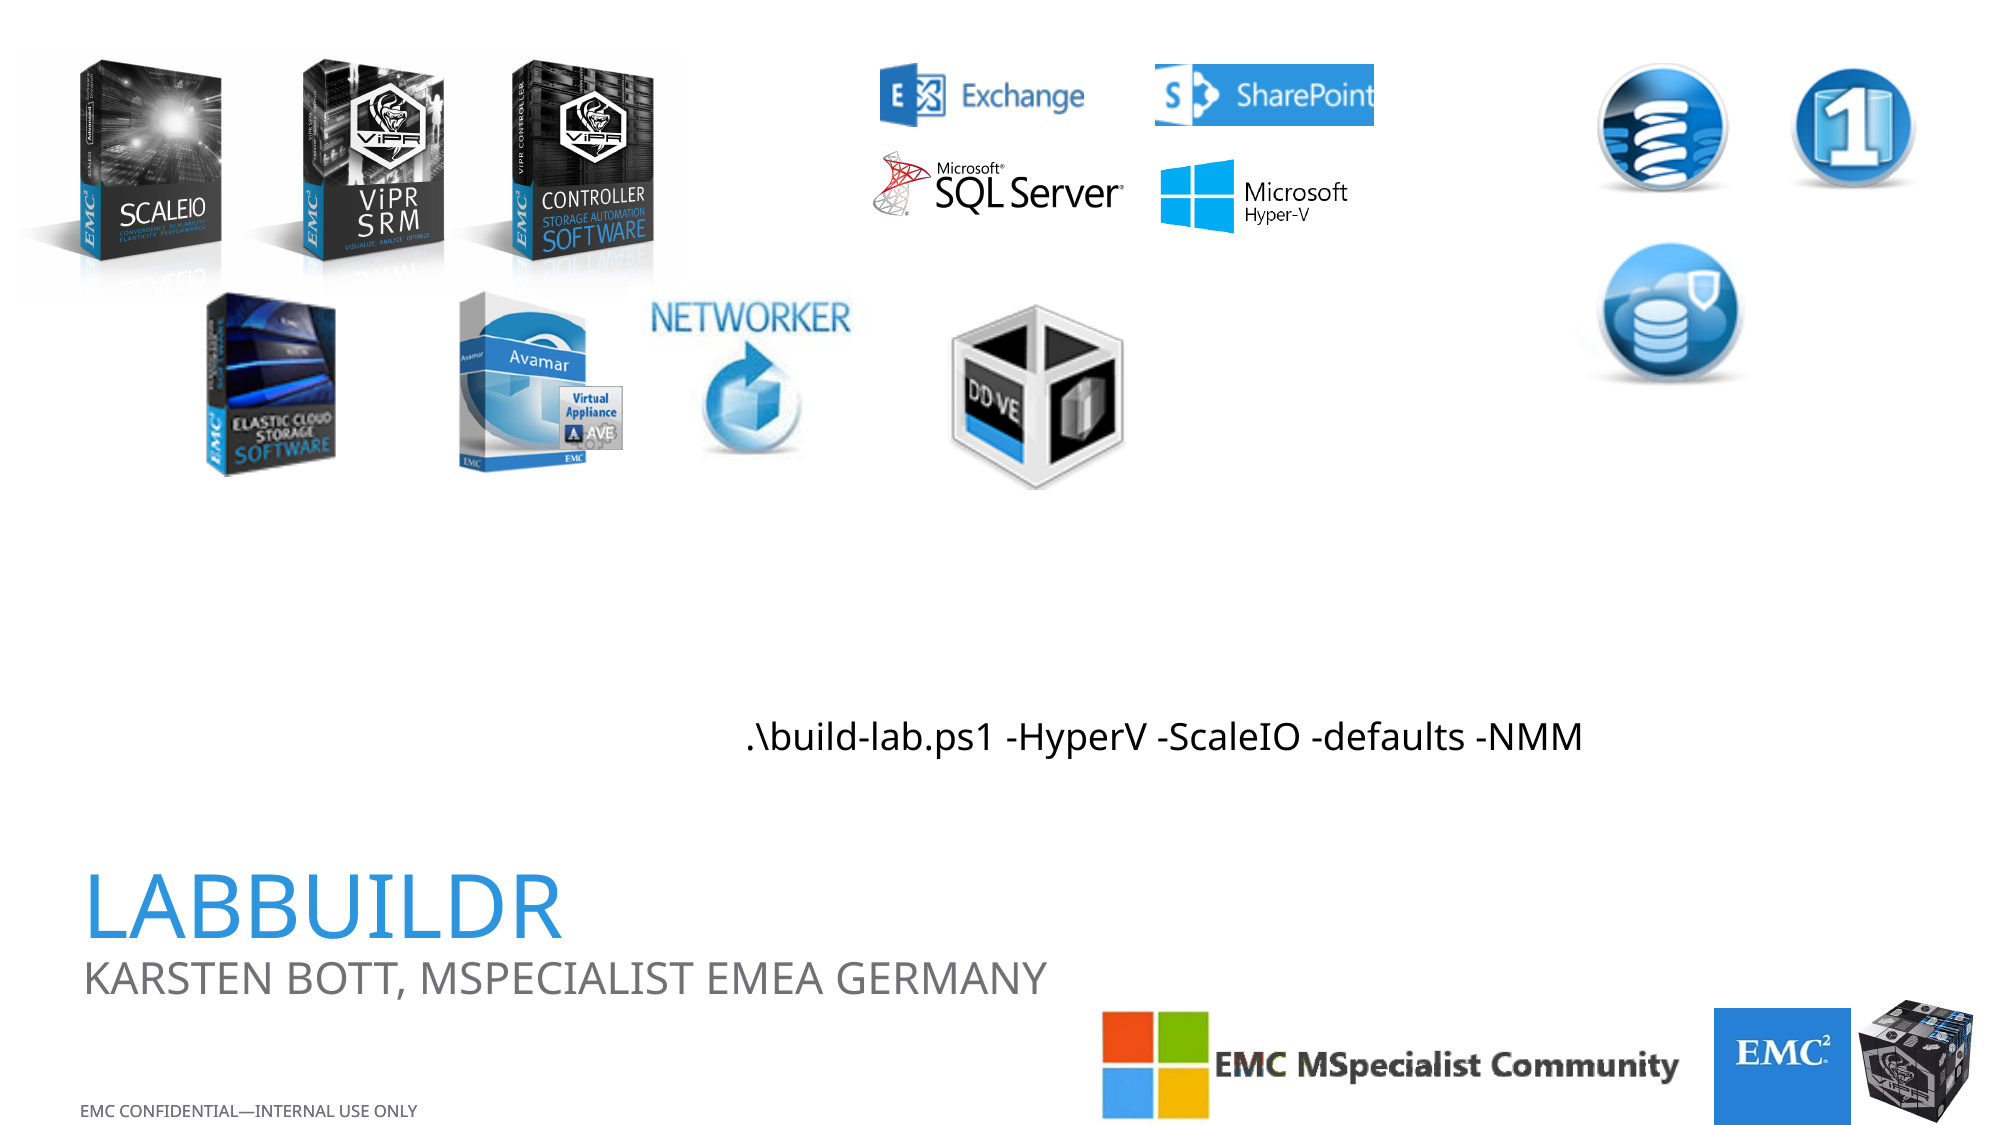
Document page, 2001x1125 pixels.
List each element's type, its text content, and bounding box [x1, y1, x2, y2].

picture [873, 151, 1124, 216]
picture [1155, 63, 1375, 127]
picture [946, 303, 1133, 490]
picture [1155, 151, 1363, 241]
picture [1852, 997, 1981, 1125]
subtitle Karsten bott, MSPecialist EMEA germany [82, 950, 1917, 1010]
text_box .\build-lab.ps1 -HyperV -ScaleIO -defaults -NMM [730, 705, 1600, 766]
picture [1596, 63, 1730, 197]
picture [1789, 63, 1923, 197]
title labbuildr [82, 849, 1917, 941]
picture [1574, 222, 1752, 400]
picture [16, 52, 877, 477]
picture [880, 63, 1084, 127]
